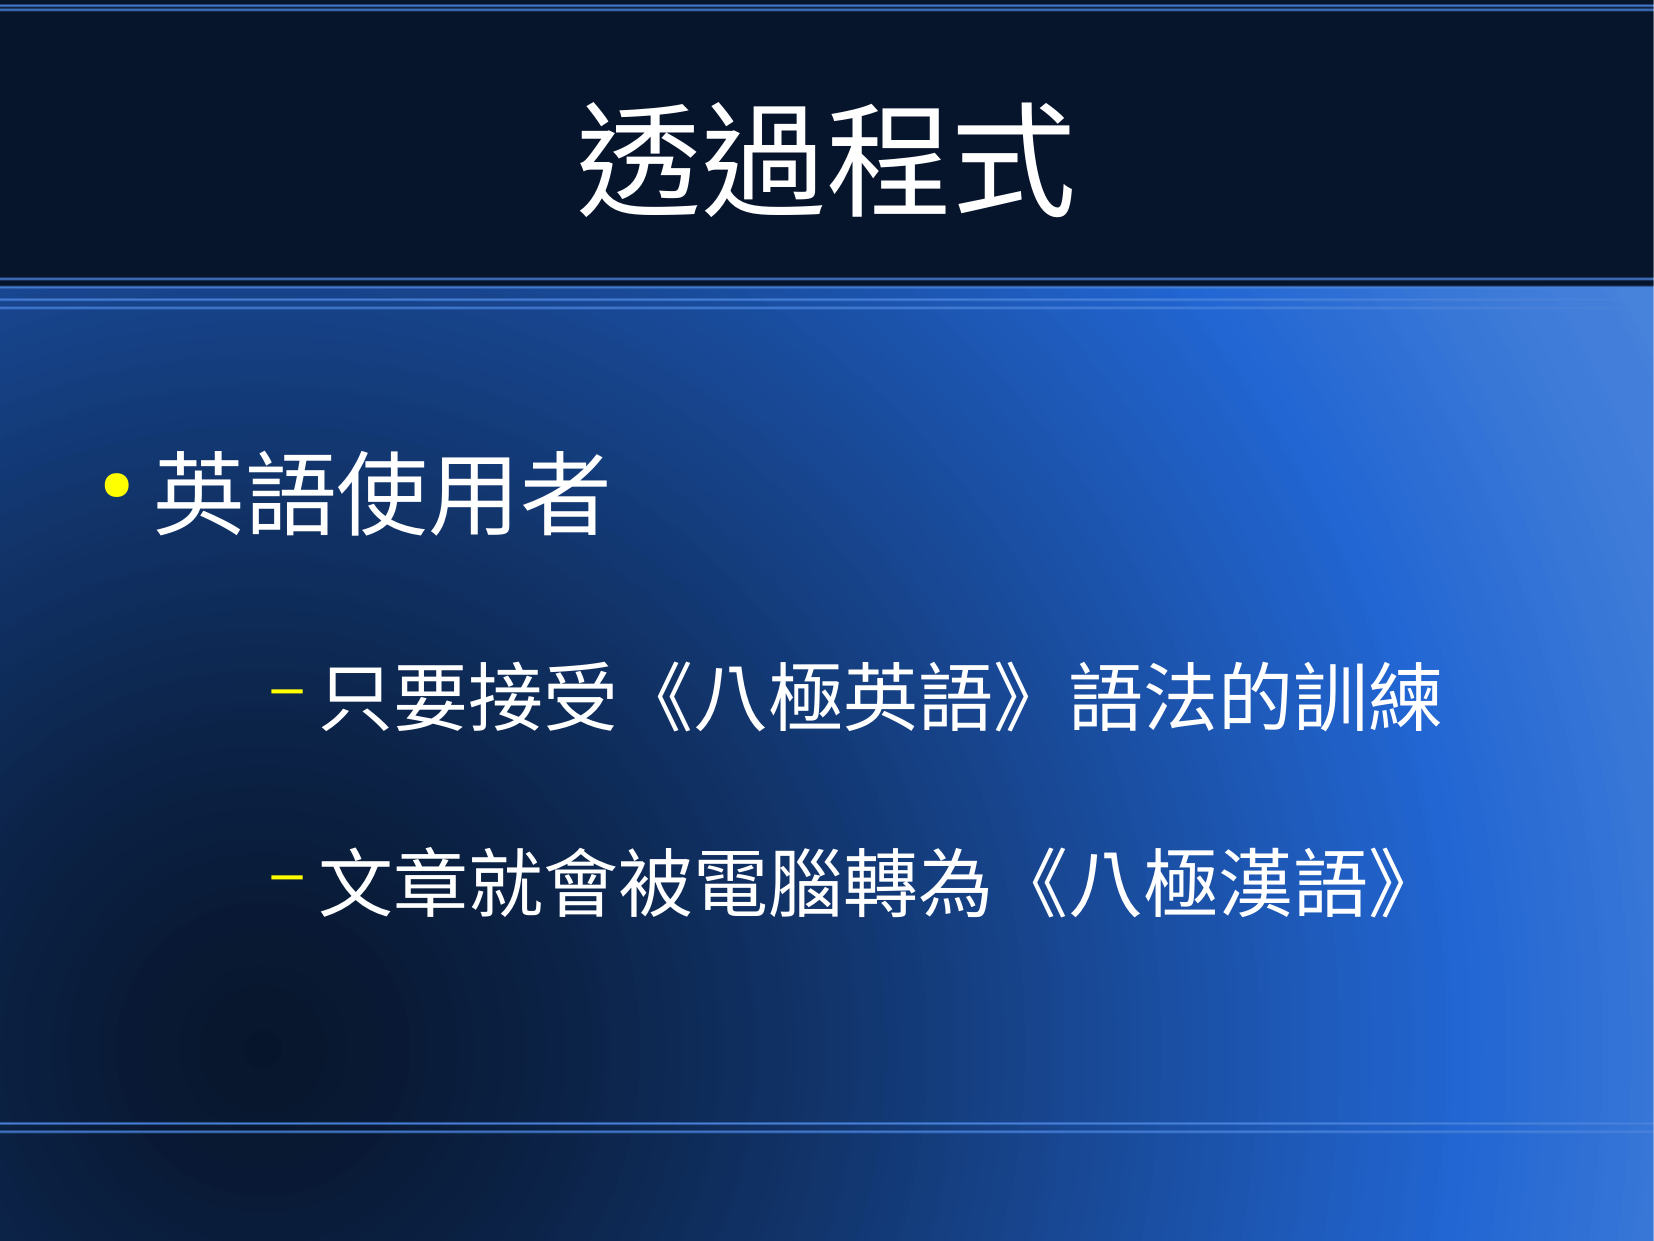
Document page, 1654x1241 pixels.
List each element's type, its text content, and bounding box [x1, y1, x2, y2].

picture [0, 0, 1654, 1241]
title 透過程式 [82, 49, 1571, 257]
list 英語使用者 只要接受《八極英語》語法的訓練 文章就會被電腦轉為《八極漢語》 [82, 355, 1571, 1241]
